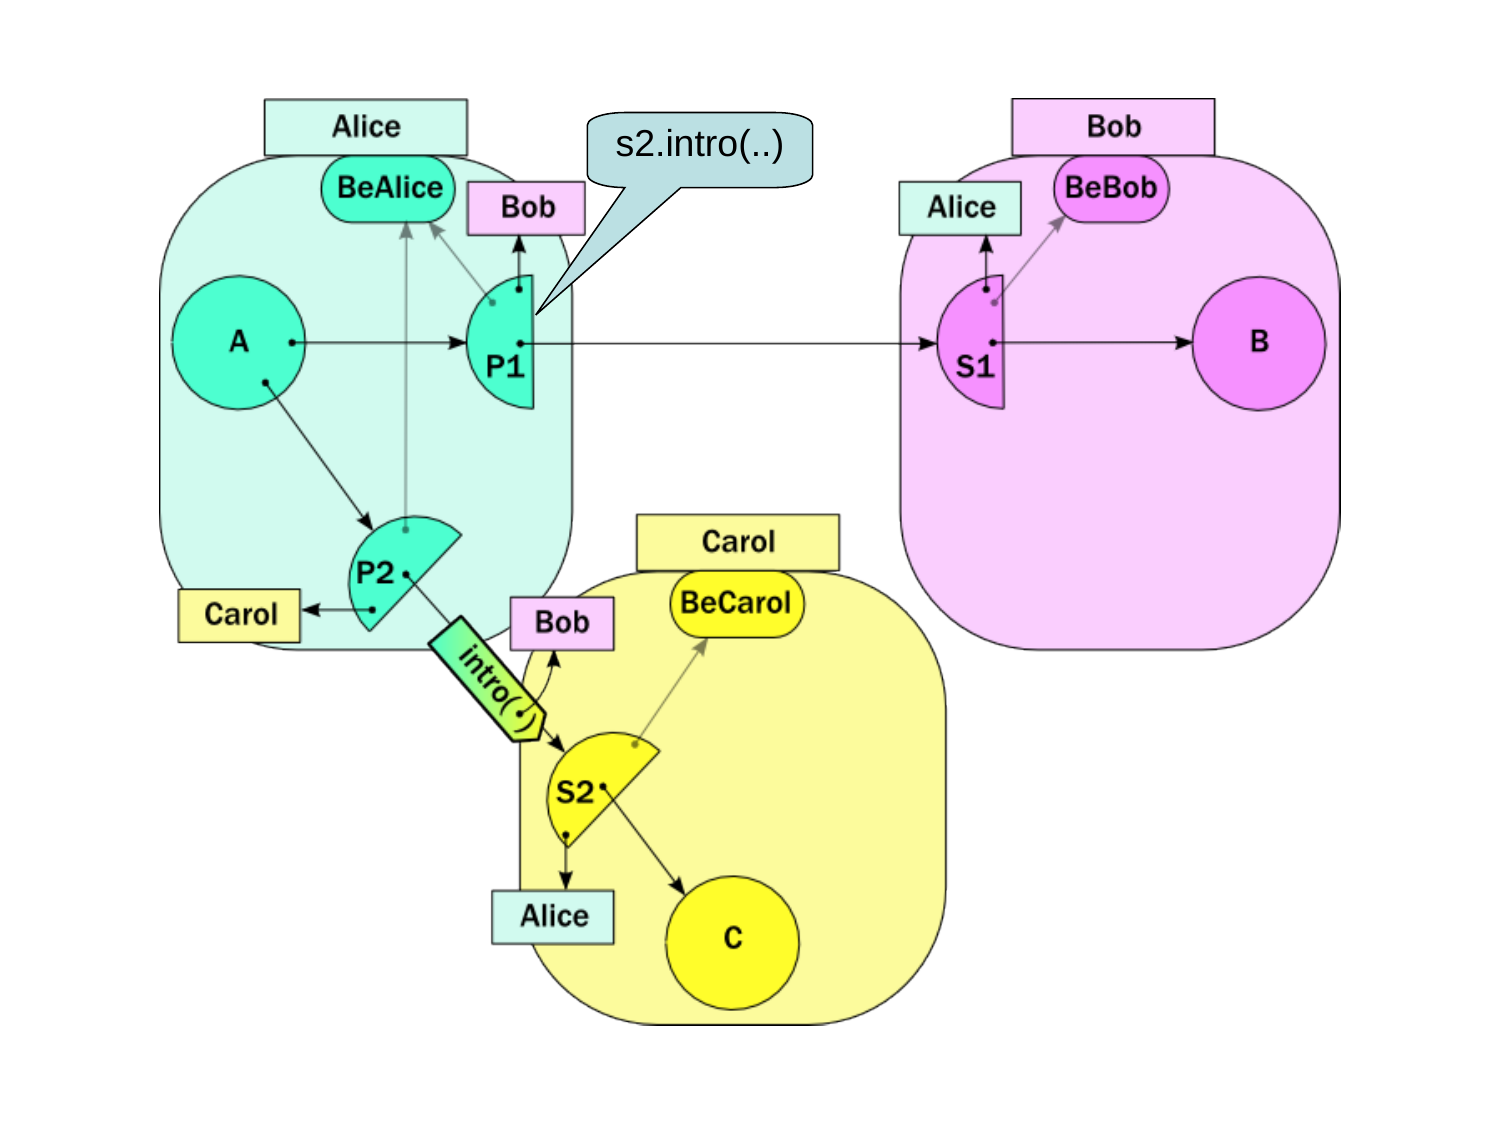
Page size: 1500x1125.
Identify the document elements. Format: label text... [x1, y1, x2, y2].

text_box s2.intro(..) [535, 112, 813, 315]
picture [159, 98, 1341, 1026]
